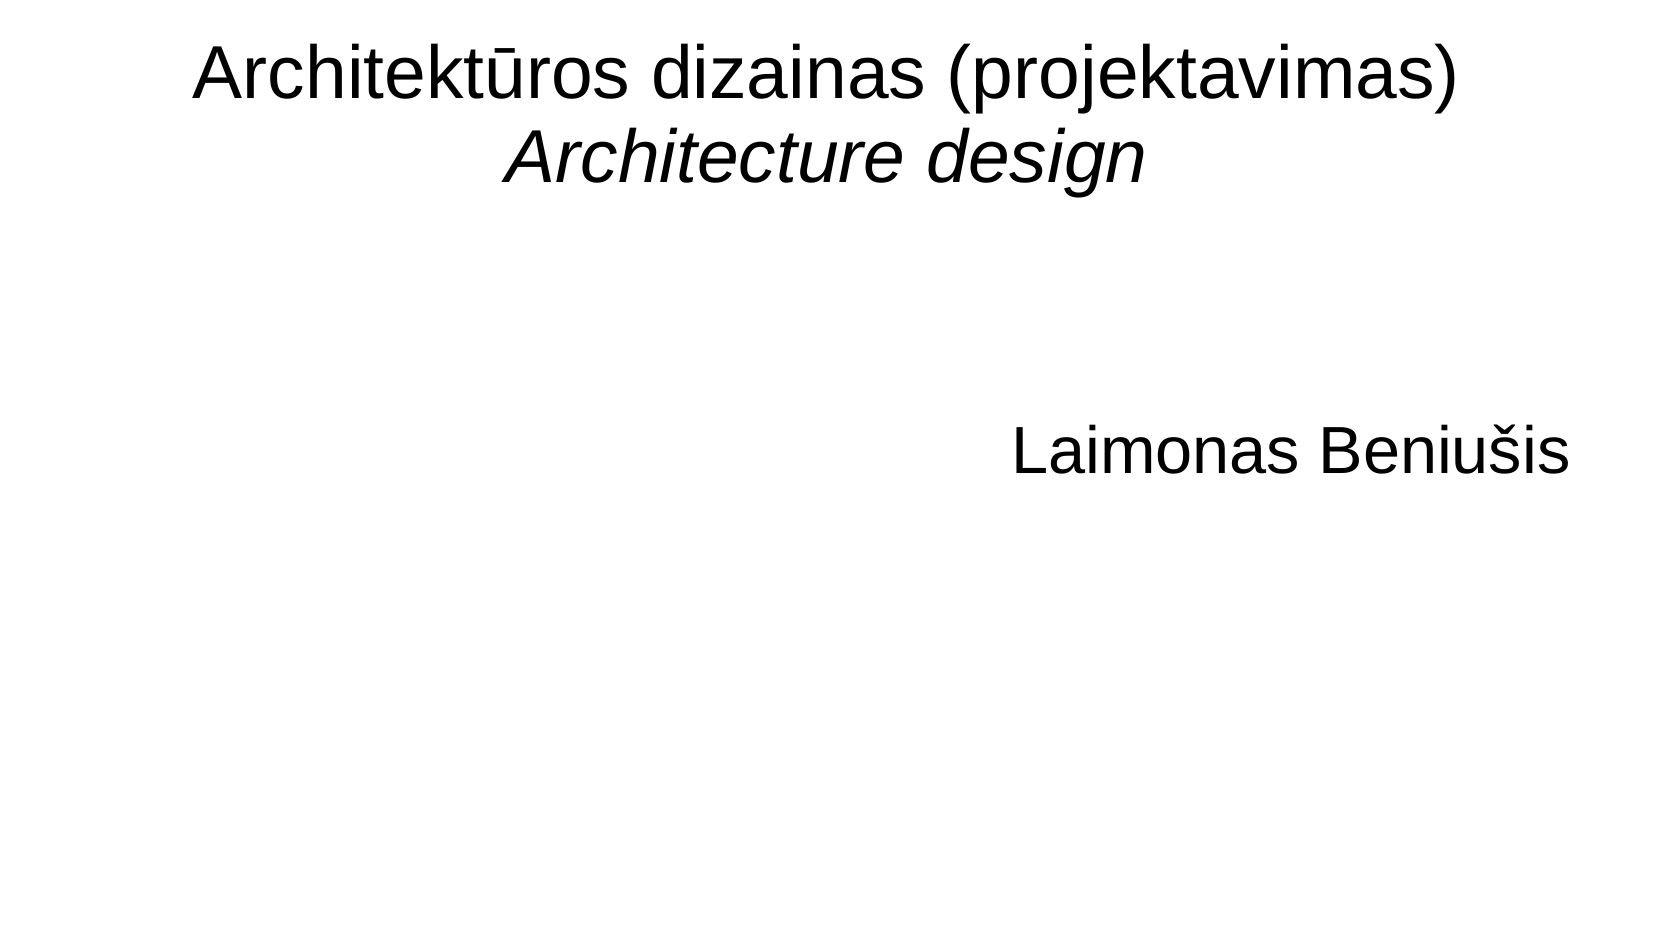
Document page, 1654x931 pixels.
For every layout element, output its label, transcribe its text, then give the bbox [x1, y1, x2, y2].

title Architektūros dizainas (projektavimas) Architecture design [82, 30, 1571, 199]
subtitle Laimonas Beniušis [82, 217, 1571, 758]
